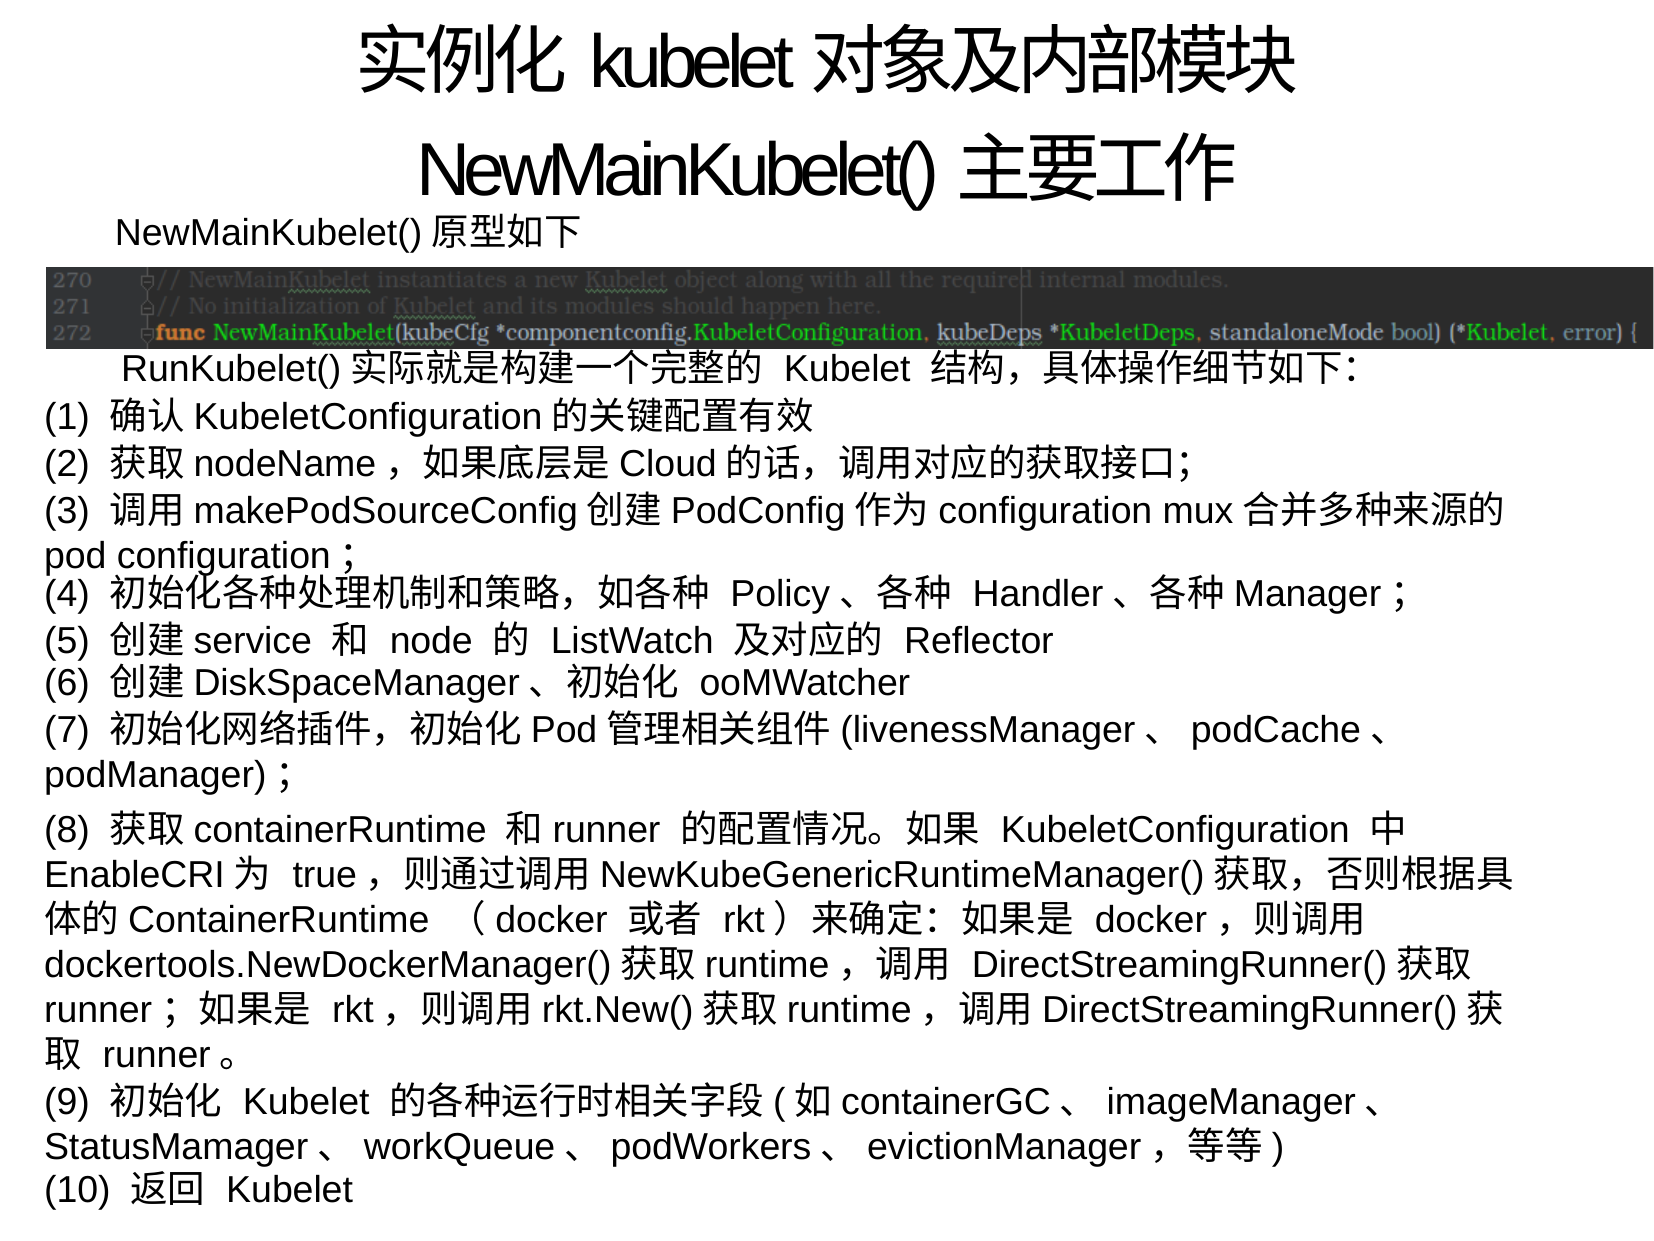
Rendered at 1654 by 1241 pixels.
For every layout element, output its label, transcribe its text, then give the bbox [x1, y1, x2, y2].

title 实例化kubelet对象及内部模块 NewMainKubelet()主要工作 [0, 0, 1654, 220]
text_box RunKubelet()实际就是构建一个完整的 Kubelet 结构，具体操作细节如下： [106, 336, 1618, 407]
text_box (8) 获取containerRuntime 和runner 的配置情况。如果 KubeletConfiguration 中EnableCRI为 true，则通过调用NewKubeGenericRuntimeManager()获取，否则根据具体的ContainerRuntime （docker 或者 rkt）来确定：如果是 docker，则调用 dockertools.NewDockerManager()获取runtime，调用 DirectStreamingRunner()获取 runner；如果是 rkt，则调用rkt.New()获取runtime，调用DirectStreamingRunner()获取 runner。 [29, 797, 1529, 868]
text_box (1) 确认KubeletConfiguration的关键配置有效 [29, 384, 1529, 431]
text_box (5) 创建service 和 node 的 ListWatch 及对应的 Reflector [29, 608, 1529, 650]
text_box (3) 调用makePodSourceConfig创建PodConfig作为configuration mux合并多种来源的 pod configuration； [29, 478, 1529, 549]
text_box NewMainKubelet()原型如下 [100, 200, 626, 267]
picture [46, 267, 1654, 349]
text_box (7) 初始化网络插件，初始化Pod管理相关组件(livenessManager、podCache、 podManager)； [29, 697, 1630, 768]
text_box (6) 创建DiskSpaceManager、初始化 ooMWatcher [29, 650, 1529, 721]
text_box (4) 初始化各种处理机制和策略，如各种 Policy、各种 Handler、各种Manager； [29, 561, 1529, 608]
text_box (2) 获取nodeName，如果底层是Cloud的话，调用对应的获取接口； [29, 431, 1529, 478]
text_box (9) 初始化 Kubelet 的各种运行时相关字段(如containerGC、imageManager、 StatusMamager、workQueue、podWorkers、evictionManager，等等) [29, 1069, 1529, 1140]
text_box (10) 返回 Kubelet [29, 1157, 1529, 1228]
